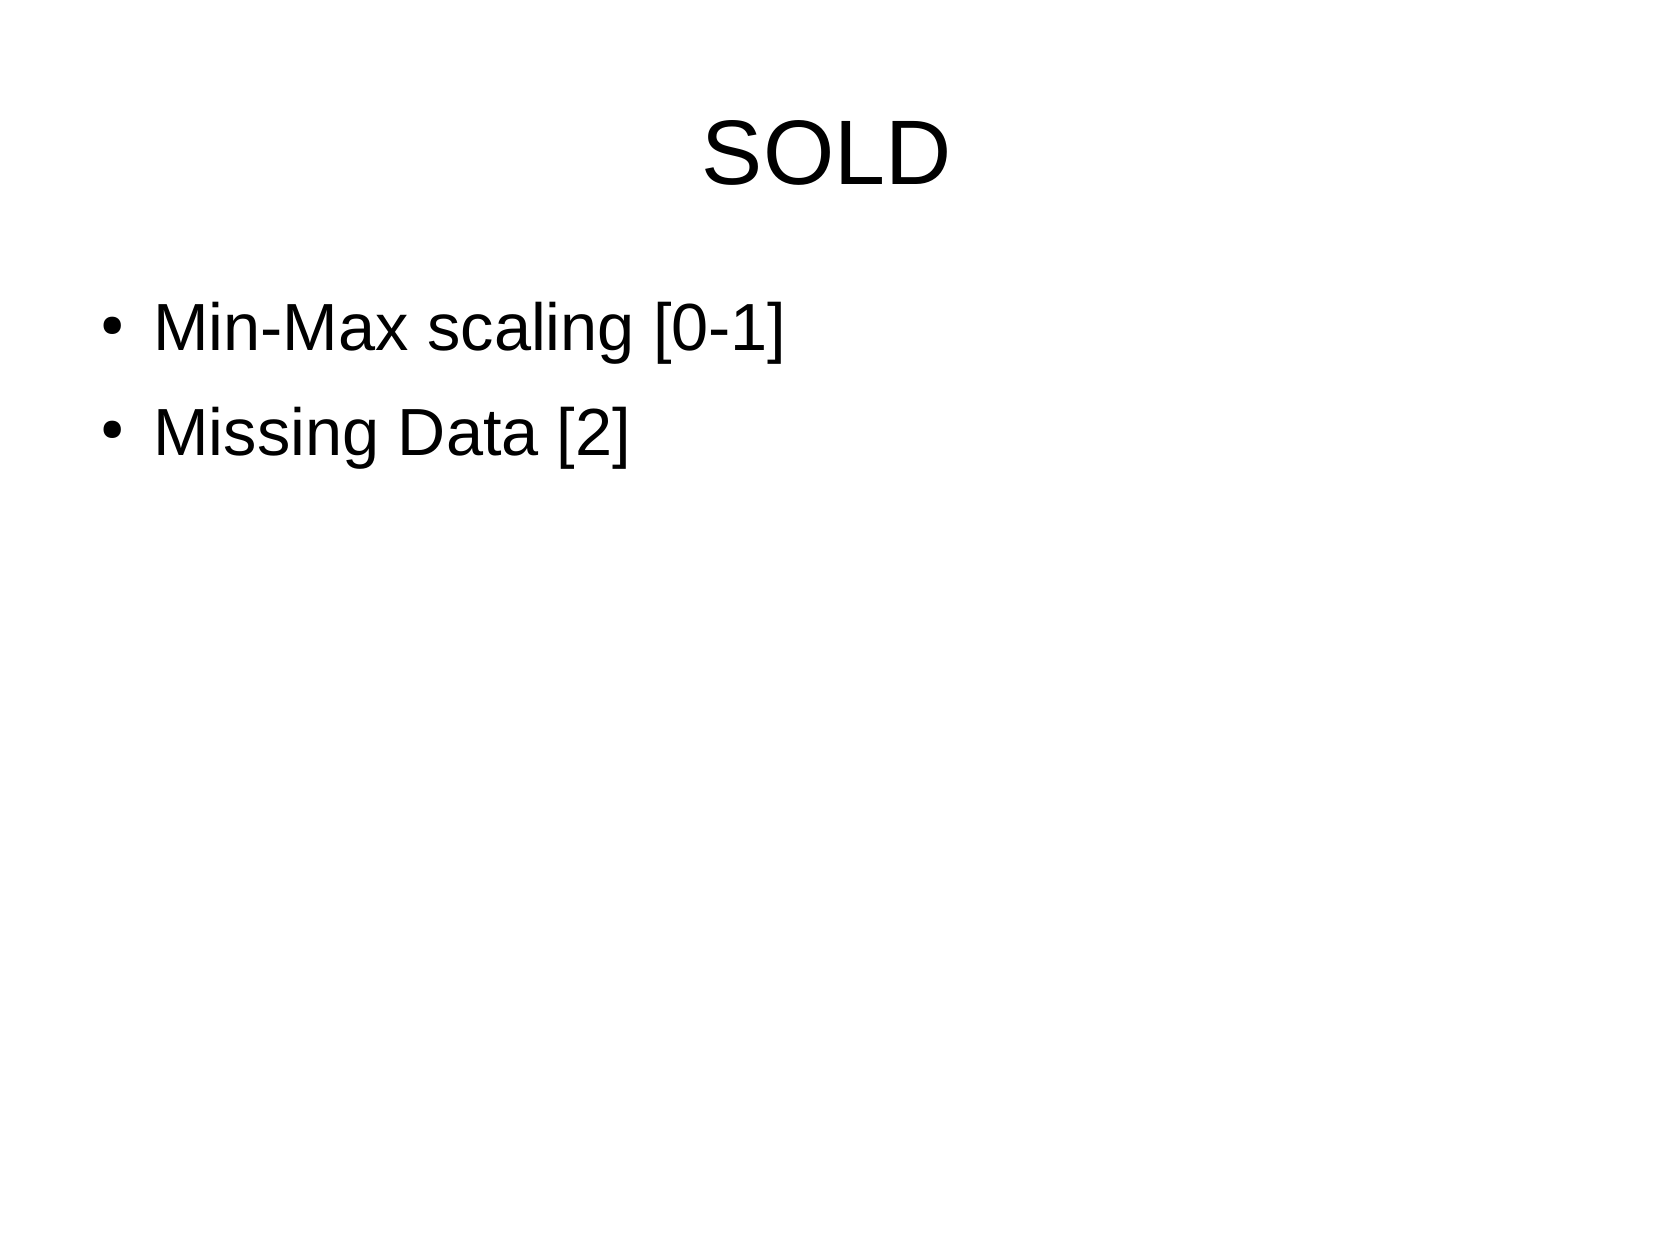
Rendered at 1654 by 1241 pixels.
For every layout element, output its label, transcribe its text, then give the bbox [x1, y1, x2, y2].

title SOLD [82, 49, 1571, 257]
list Min-Max scaling [0-1] Missing Data [2] [82, 290, 1571, 1010]
